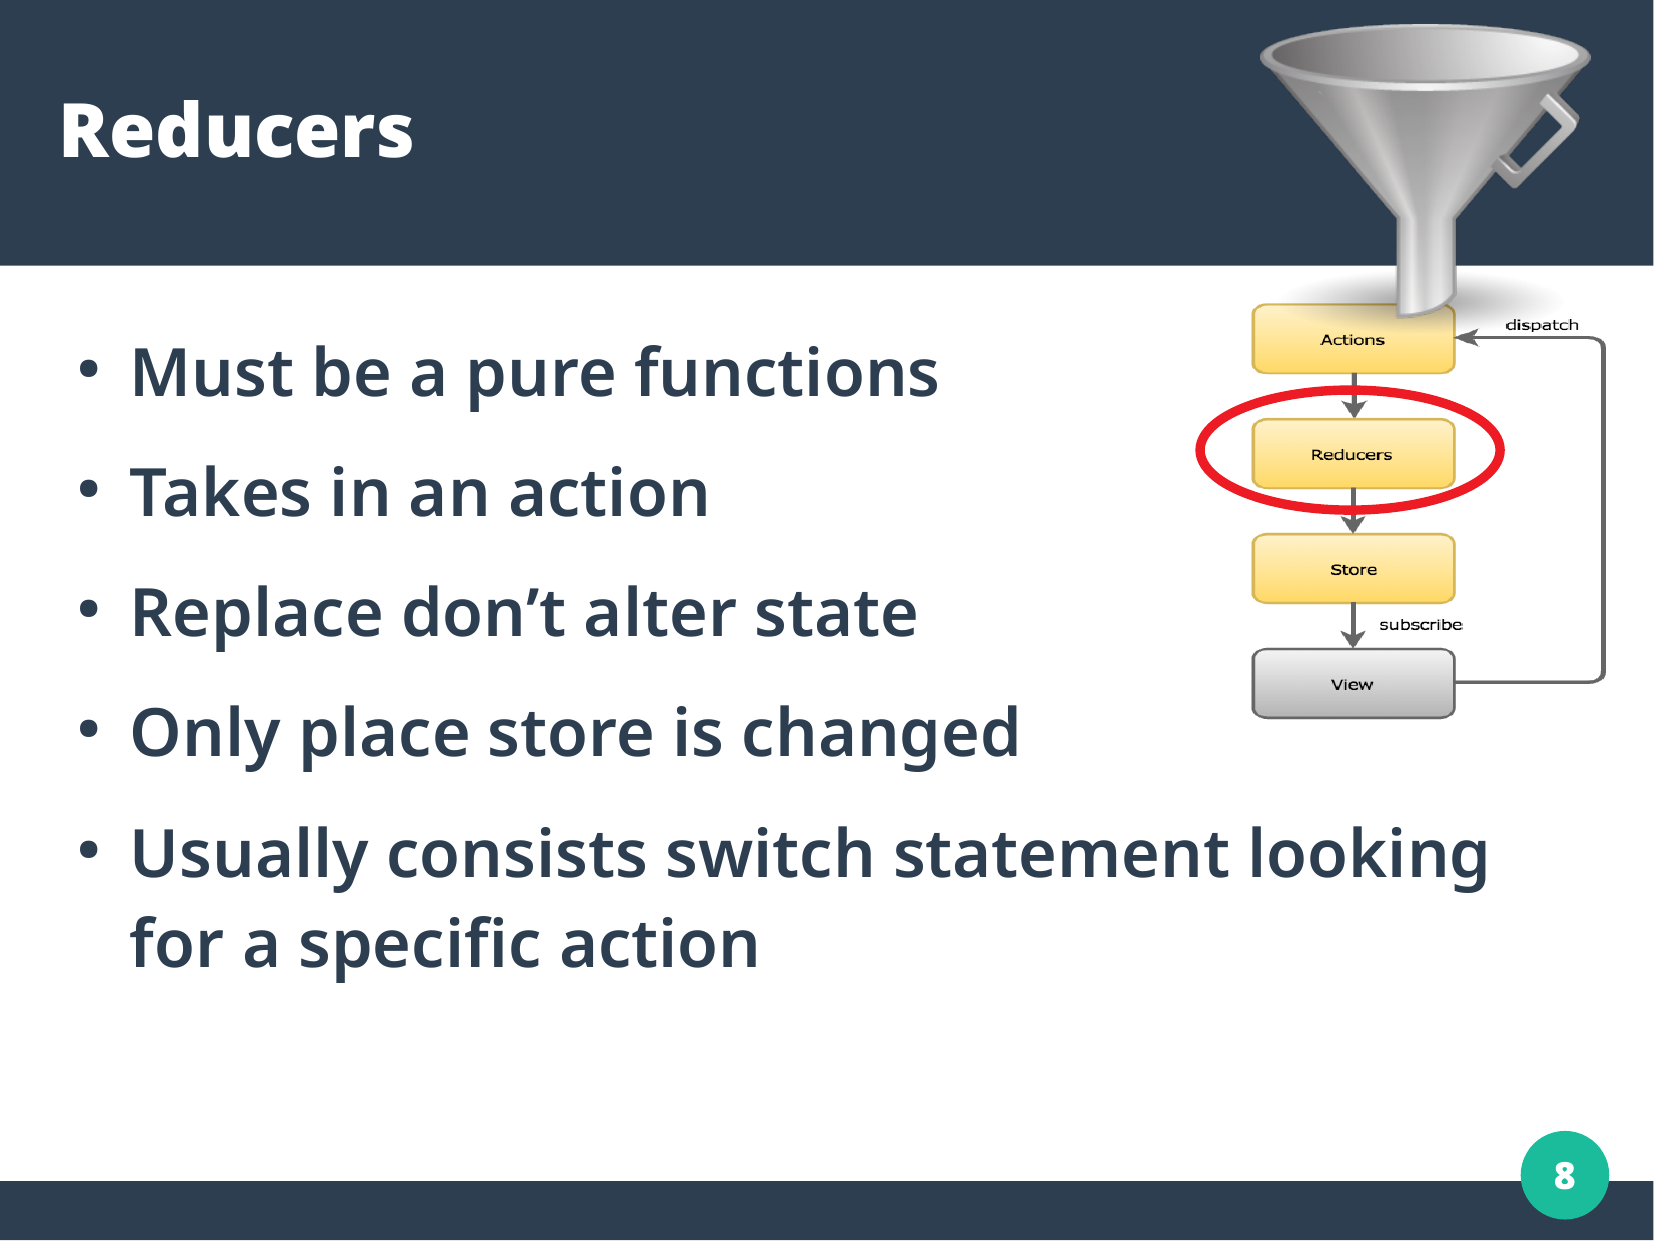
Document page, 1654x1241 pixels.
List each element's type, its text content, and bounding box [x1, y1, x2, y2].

picture [1215, 395, 1495, 505]
picture [1215, 20, 1643, 736]
list Must be a pure functions Takes in an action Replace don’t alter state Only place store is changed Usually consists switch statement looking for a specific action [59, 324, 1595, 1152]
title Reducers [1591, 49, 1595, 207]
title Reducers [59, 49, 1260, 207]
